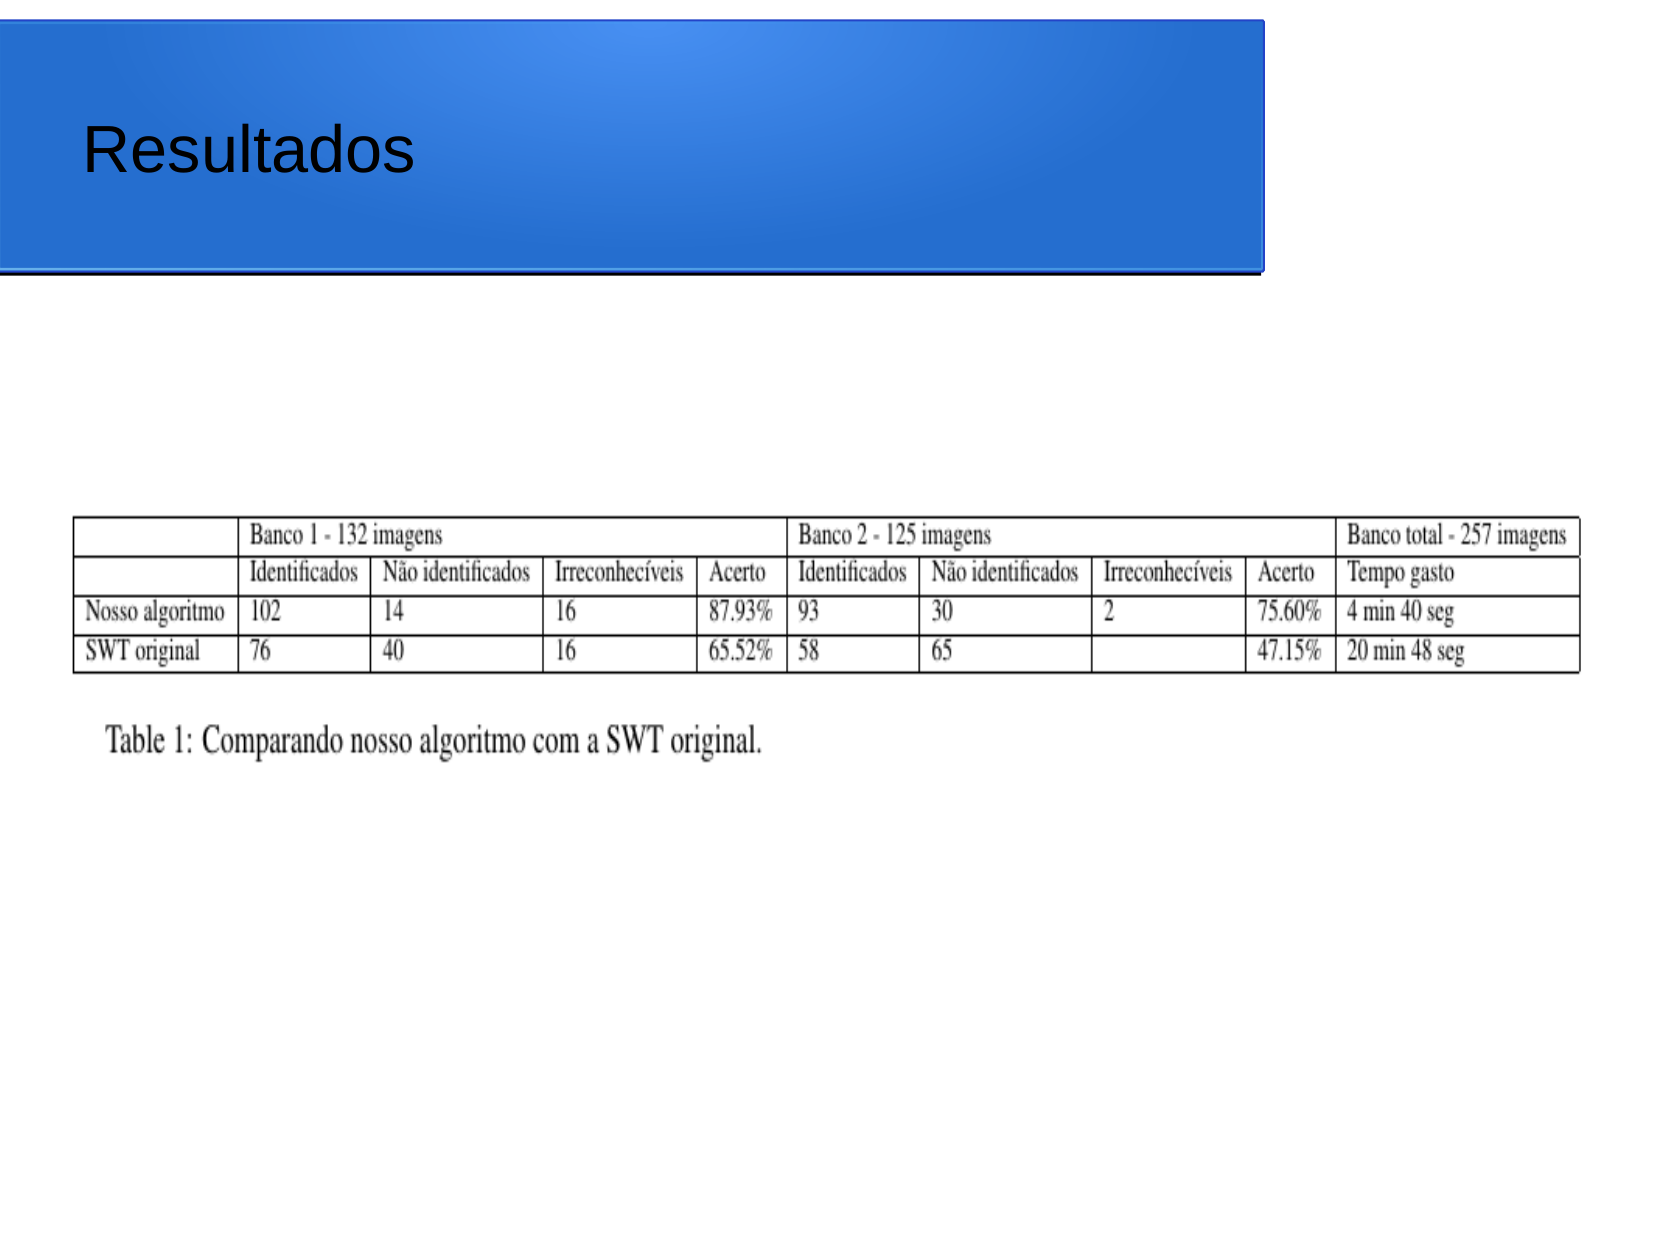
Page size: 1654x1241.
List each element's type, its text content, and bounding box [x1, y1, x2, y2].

title Resultados [82, 47, 1235, 252]
picture [59, 496, 1595, 781]
